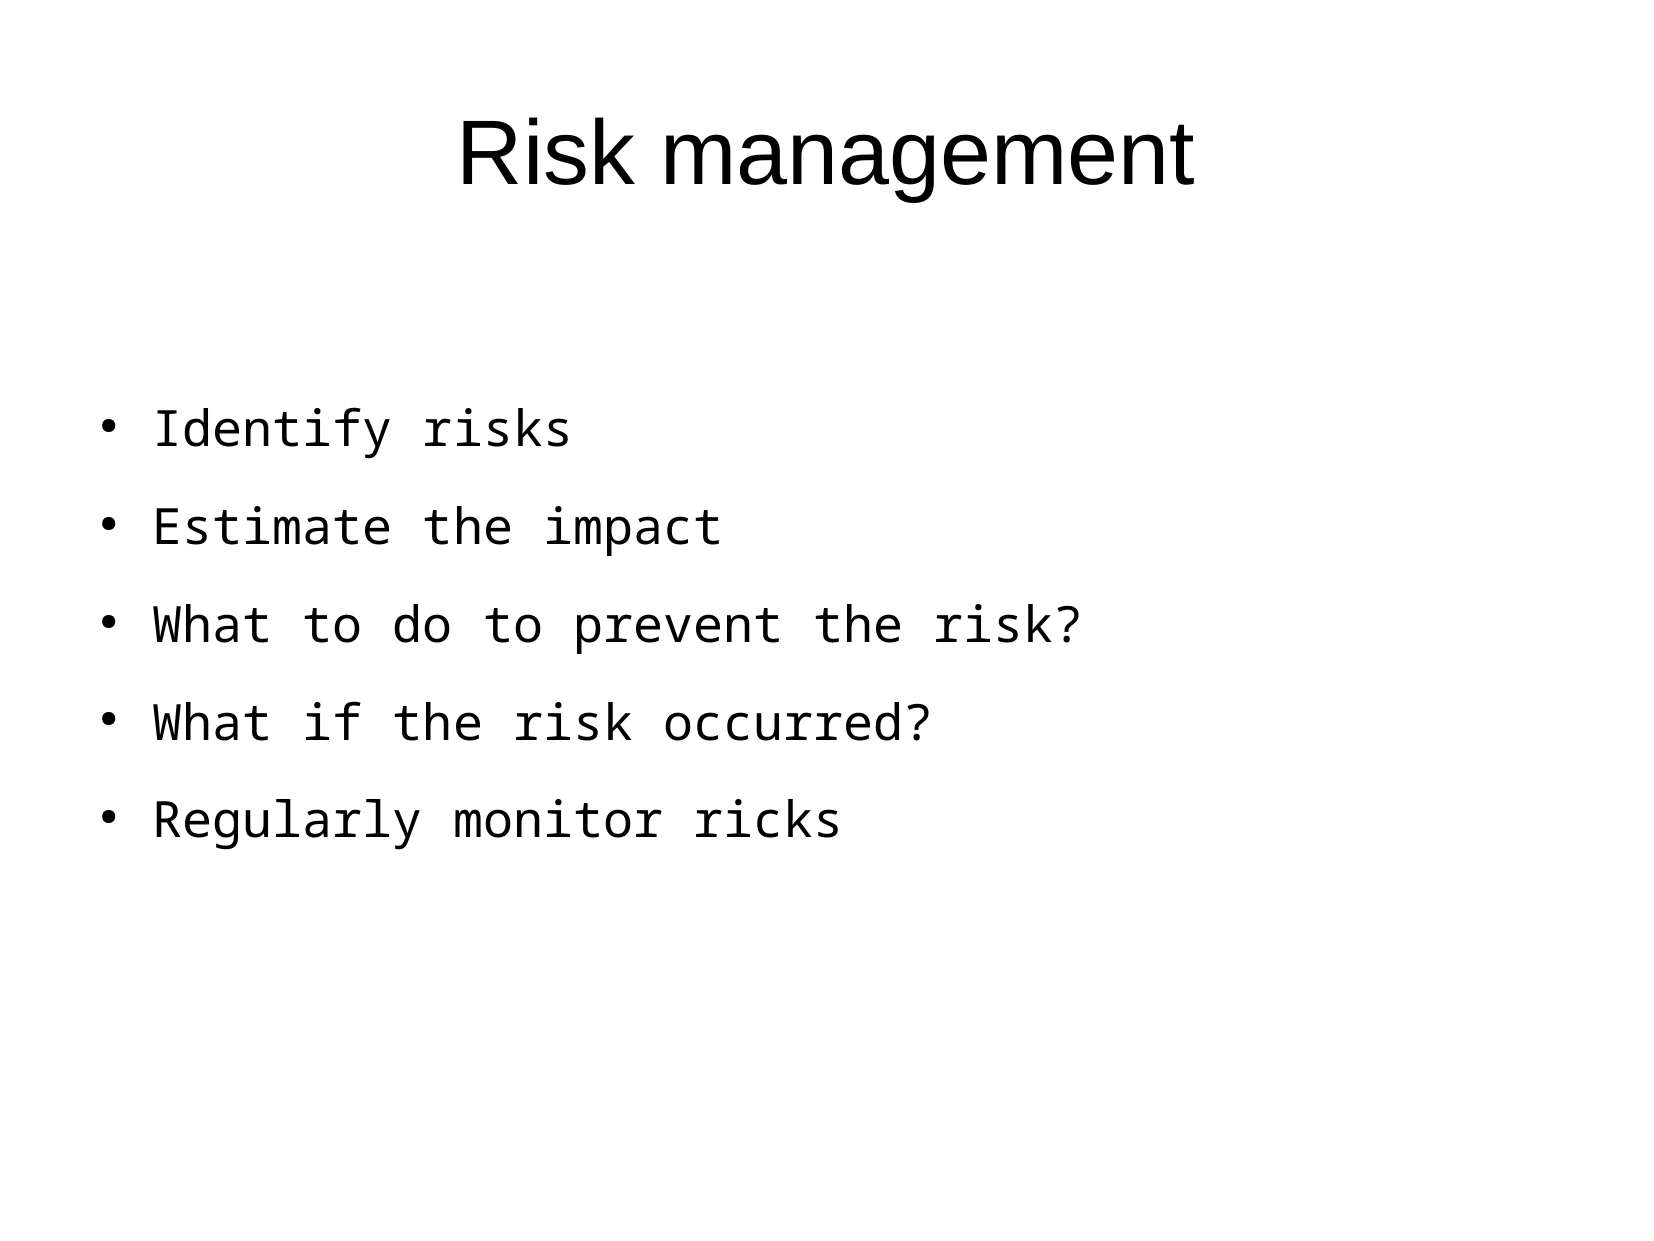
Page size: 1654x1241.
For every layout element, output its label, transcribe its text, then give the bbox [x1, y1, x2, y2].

list Identify risks Estimate the impact What to do to prevent the risk? What if the risk occurred? Regularly monitor ricks [82, 295, 1571, 1099]
title Risk management [82, 49, 1571, 257]
